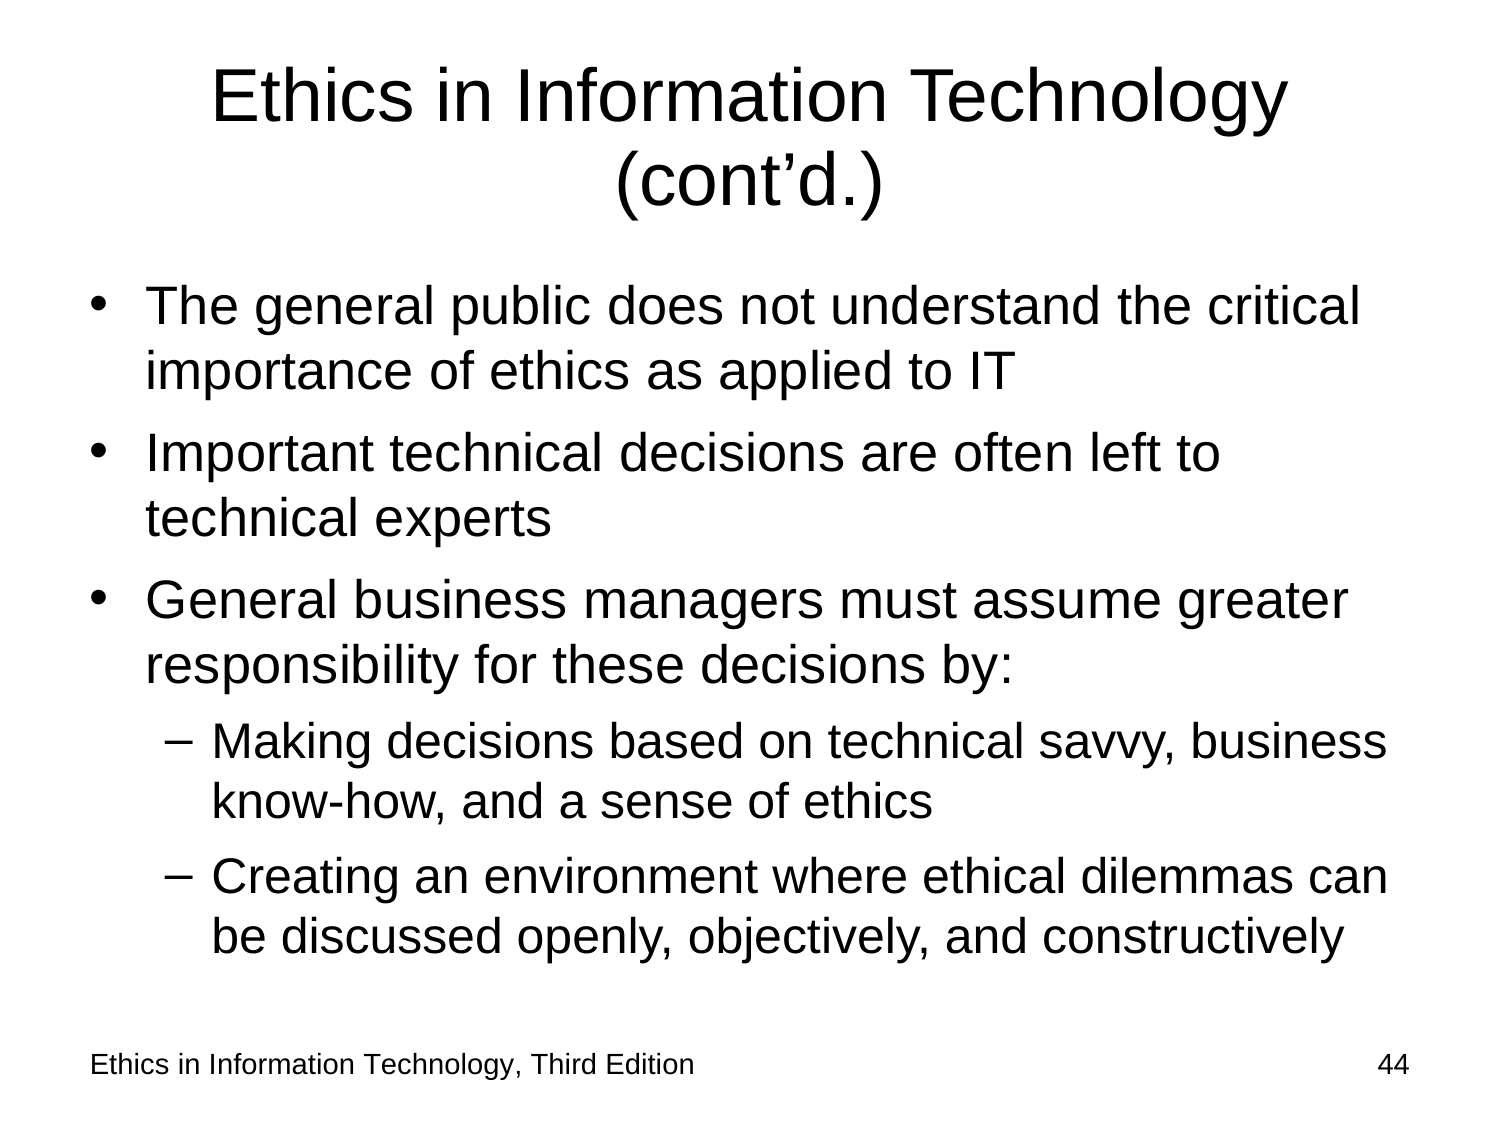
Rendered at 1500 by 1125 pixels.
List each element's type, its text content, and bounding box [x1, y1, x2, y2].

text_box <number> [1074, 1037, 1425, 1103]
list The general public does not understand the critical importance of ethics as applied to IT Important technical decisions are often left to technical experts General business managers must assume greater responsibility for these decisions by: Making decisions based on technical savvy, business know-how, and a sense of ethics Creating an environment where ethical dilemmas can be discussed openly, objectively, and constructively [75, 262, 1425, 1005]
title Ethics in Information Technology (cont’d.) [75, 45, 1425, 233]
text_box Ethics in Information Technology, Third Edition [74, 1037, 1074, 1103]
